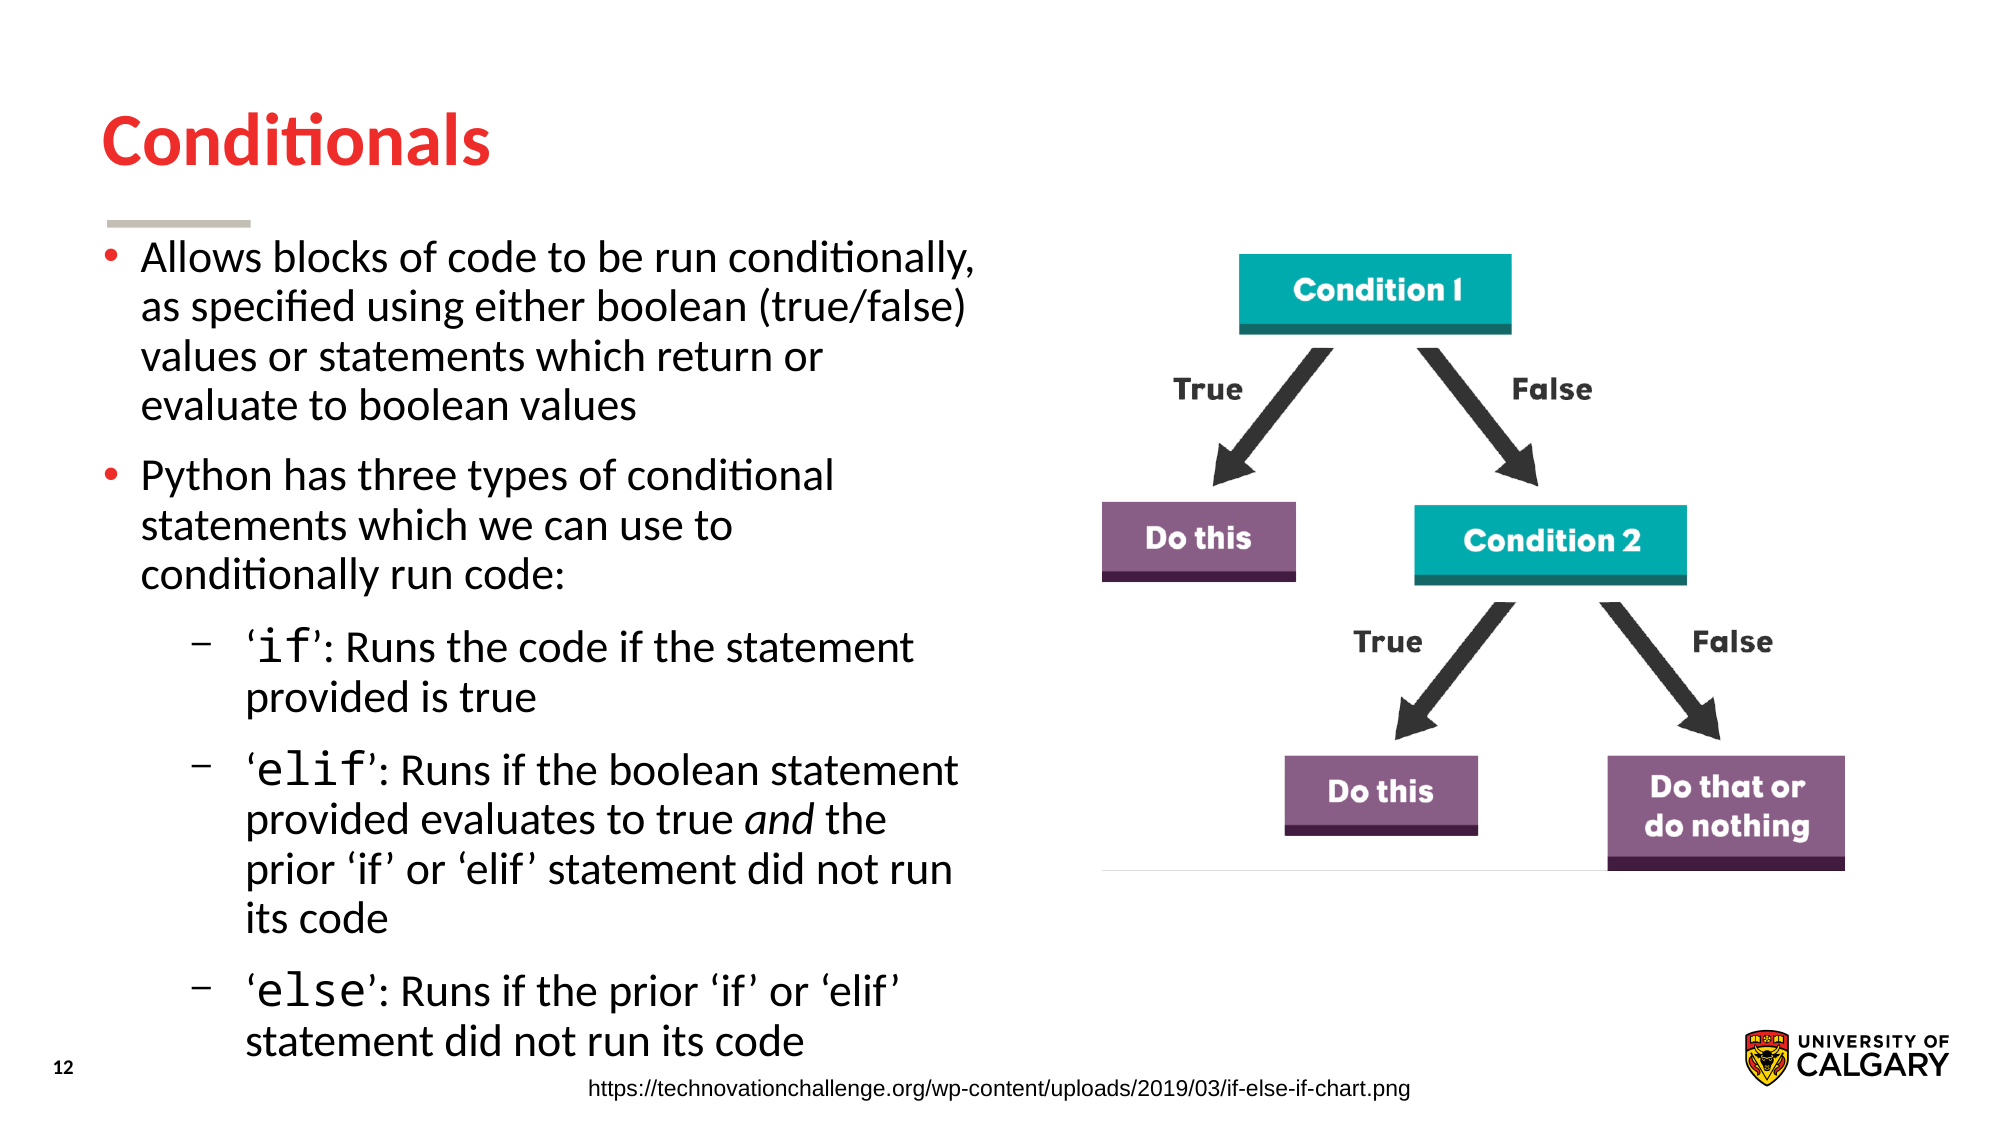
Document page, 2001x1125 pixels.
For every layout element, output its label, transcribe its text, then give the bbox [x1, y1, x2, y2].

picture [1102, 254, 1845, 871]
list Allows blocks of code to be run conditionally, as specified using either boolean (true/false) values or statements which return or evaluate to boolean values Python has three types of conditional statements which we can use to conditionally run code: ‘if’: Runs the code if the statement provided is true ‘elif’: Runs if the boolean statement provided evaluates to true and the prior ‘if’ or ‘elif’ statement did not run its code ‘else’: Runs if the prior ‘if’ or ‘elif’ statement did not run its code [88, 225, 996, 940]
title Conditionals [87, 60, 1774, 222]
text_box https://technovationchallenge.org/wp-content/uploads/2019/03/if-else-if-chart.png [444, 1065, 1556, 1107]
picture [1722, 1012, 1972, 1099]
